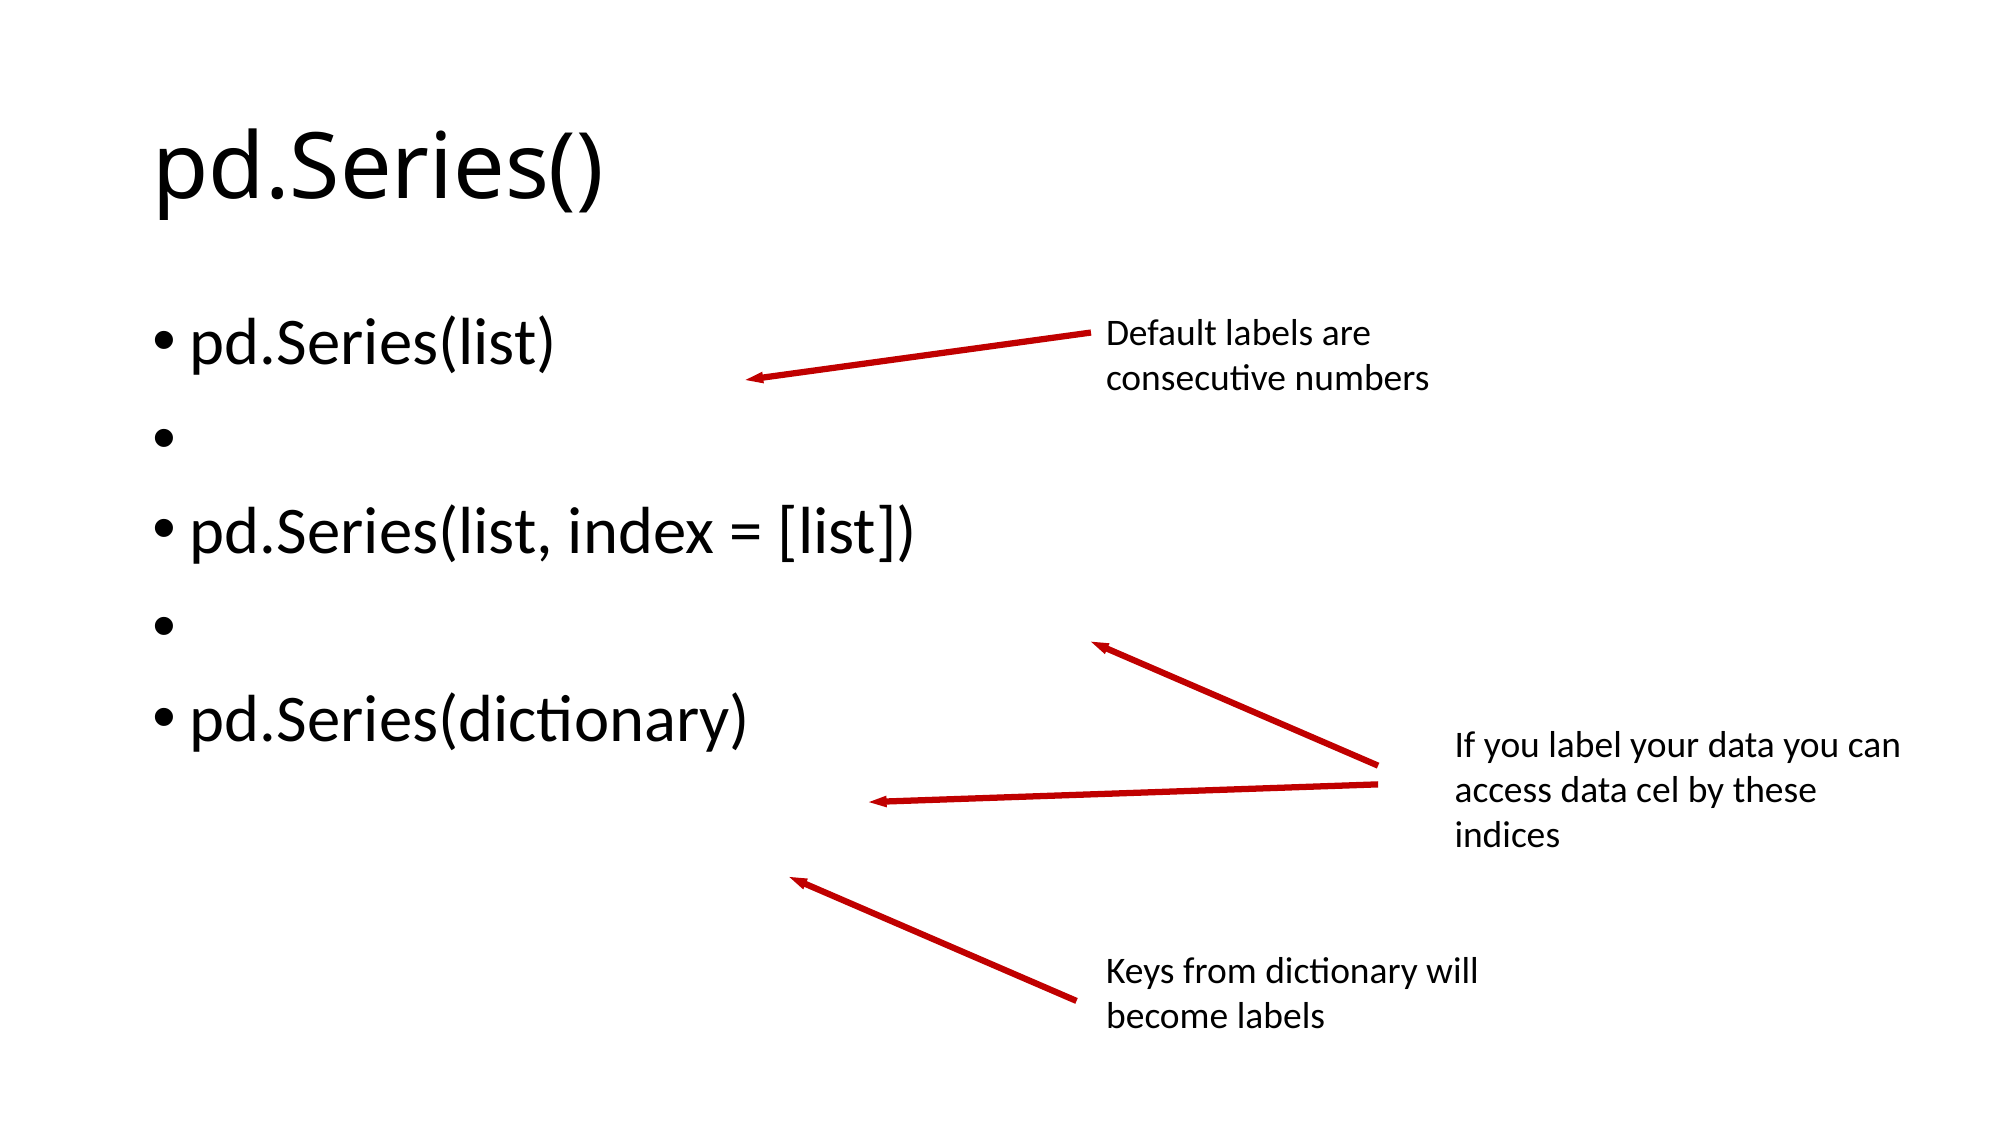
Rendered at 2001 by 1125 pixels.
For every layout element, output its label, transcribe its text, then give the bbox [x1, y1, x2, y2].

text_box If you label your data you can access data cel by these indices [1439, 712, 1920, 865]
title pd.Series() [137, 59, 1863, 278]
list pd.Series(list) pd.Series(list, index = [list]) pd.Series(dictionary) [137, 299, 1863, 1014]
text_box Keys from dictionary will become labels [1090, 938, 1572, 1045]
text_box Default labels are consecutive numbers [1090, 300, 1572, 407]
